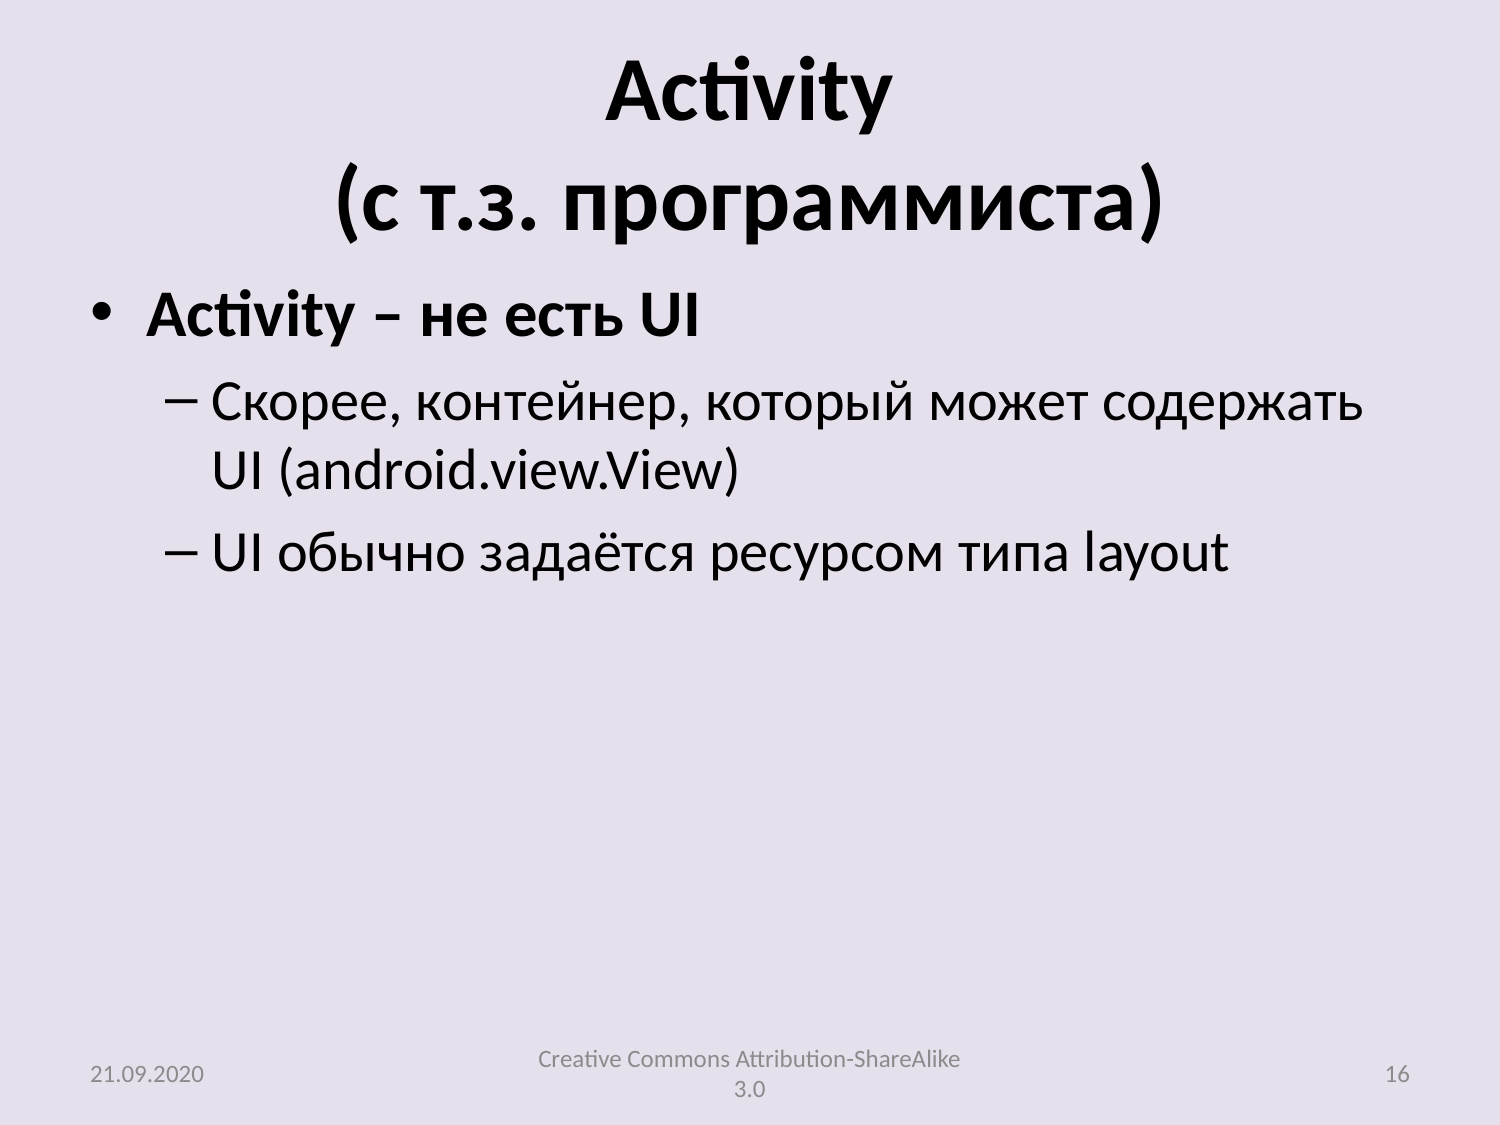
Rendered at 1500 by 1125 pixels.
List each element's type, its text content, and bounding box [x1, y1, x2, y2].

title Activity (с т.з. программиста) [75, 45, 1425, 233]
list Activity – не есть UI Скорее, контейнер, который может содержать UI (android.view.View) UI обычно задаётся ресурсом типа layout [75, 262, 1425, 1005]
